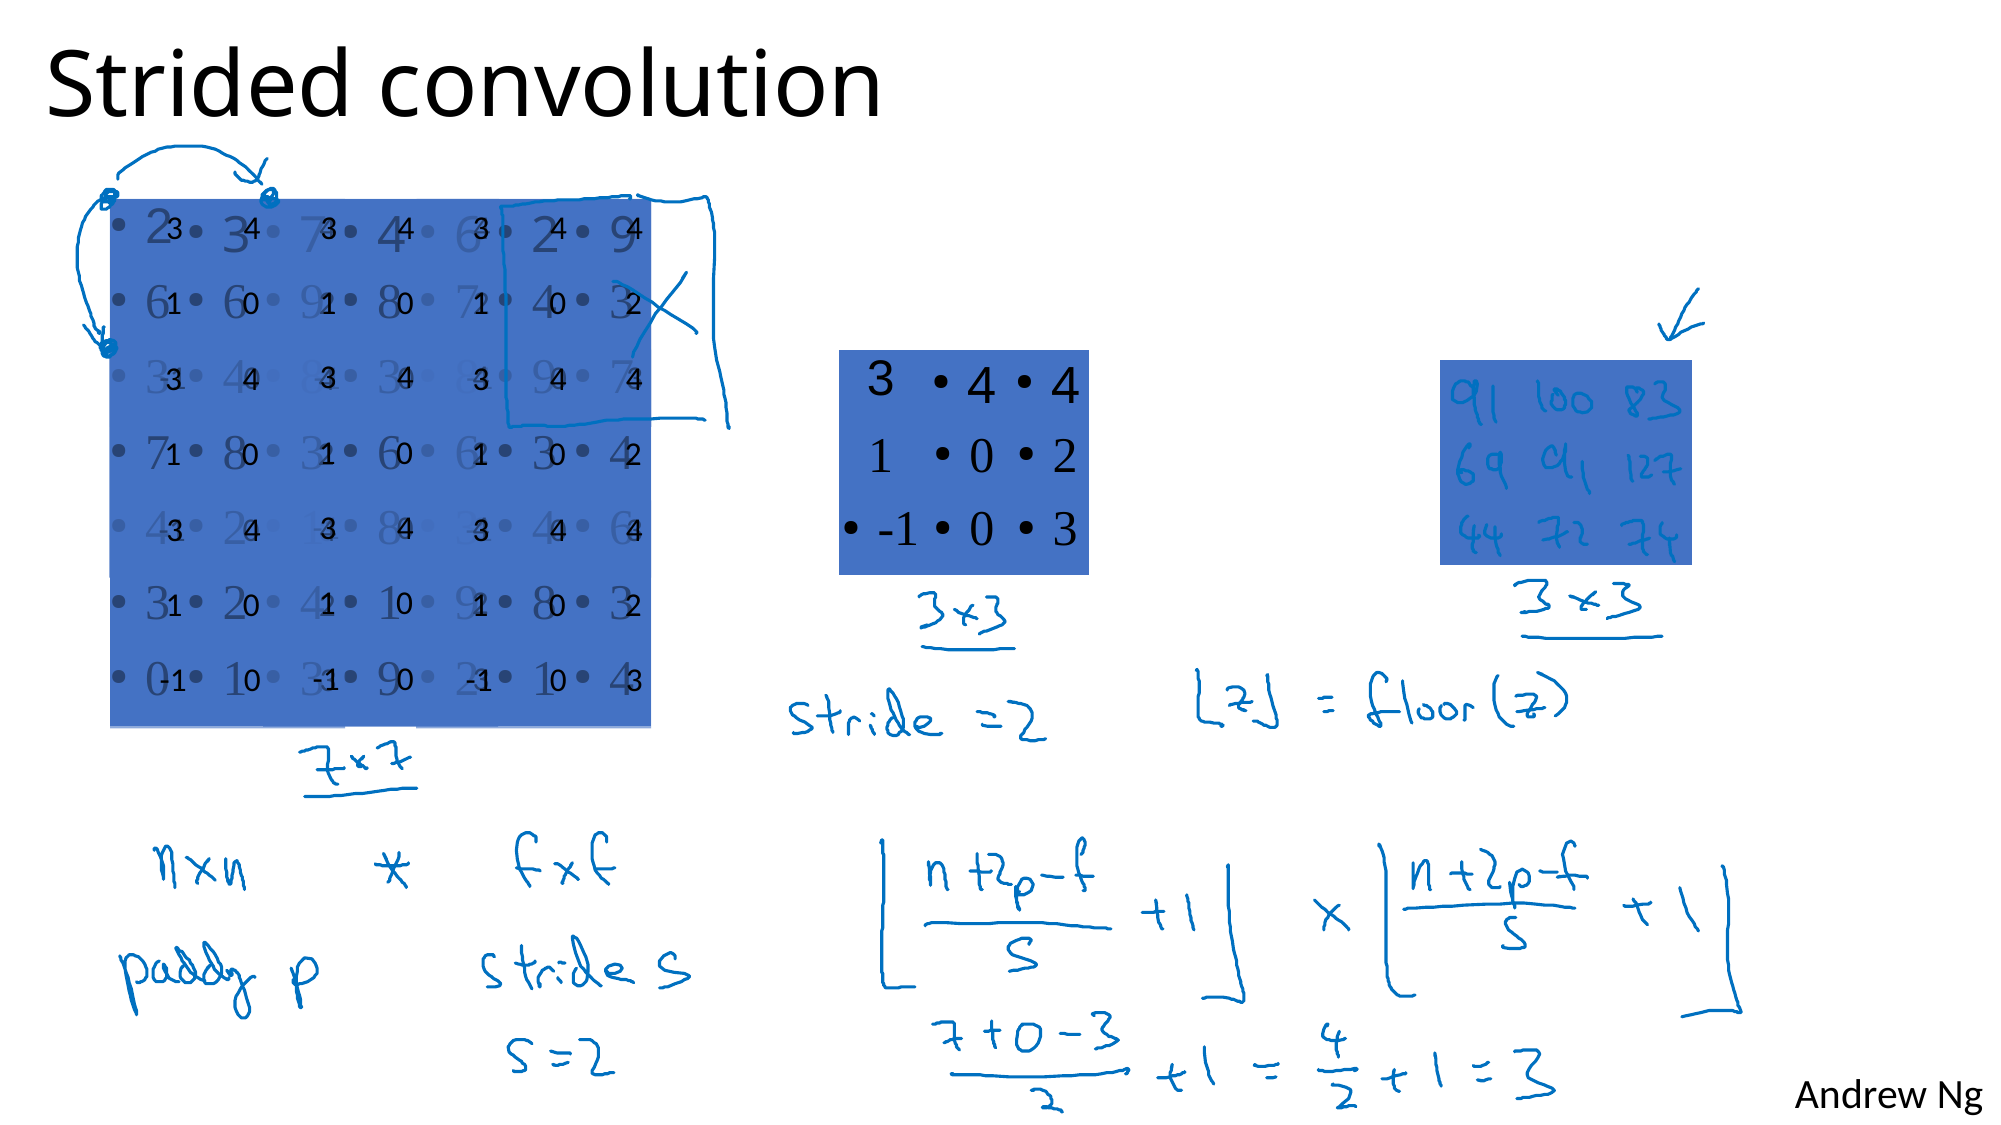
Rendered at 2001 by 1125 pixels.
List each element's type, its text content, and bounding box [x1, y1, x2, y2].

title Strided convolution [30, 29, 1756, 248]
picture [73, 142, 1744, 1116]
